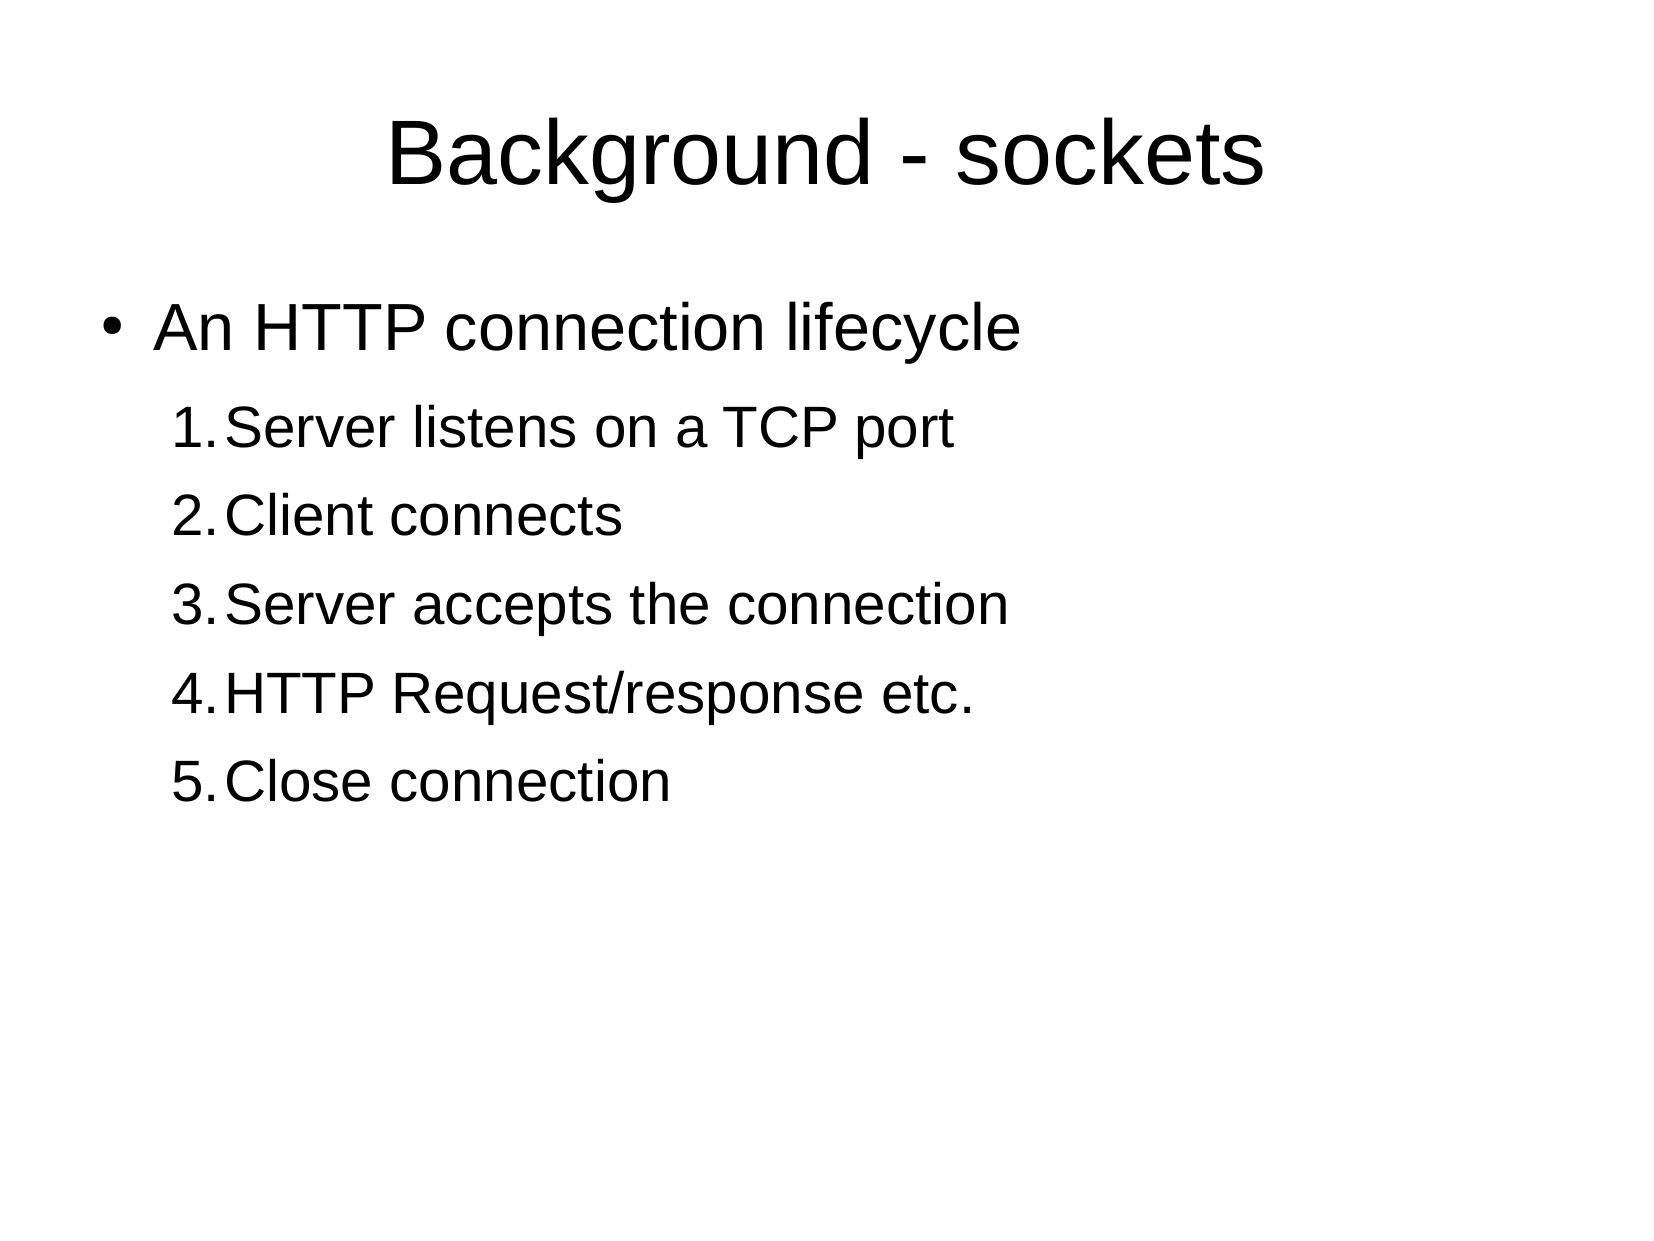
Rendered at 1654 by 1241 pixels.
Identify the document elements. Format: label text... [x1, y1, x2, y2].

title Background - sockets [82, 49, 1571, 257]
list An HTTP connection lifecycle Server listens on a TCP port Client connects Server accepts the connection HTTP Request/response etc. Close connection [82, 290, 1571, 1109]
